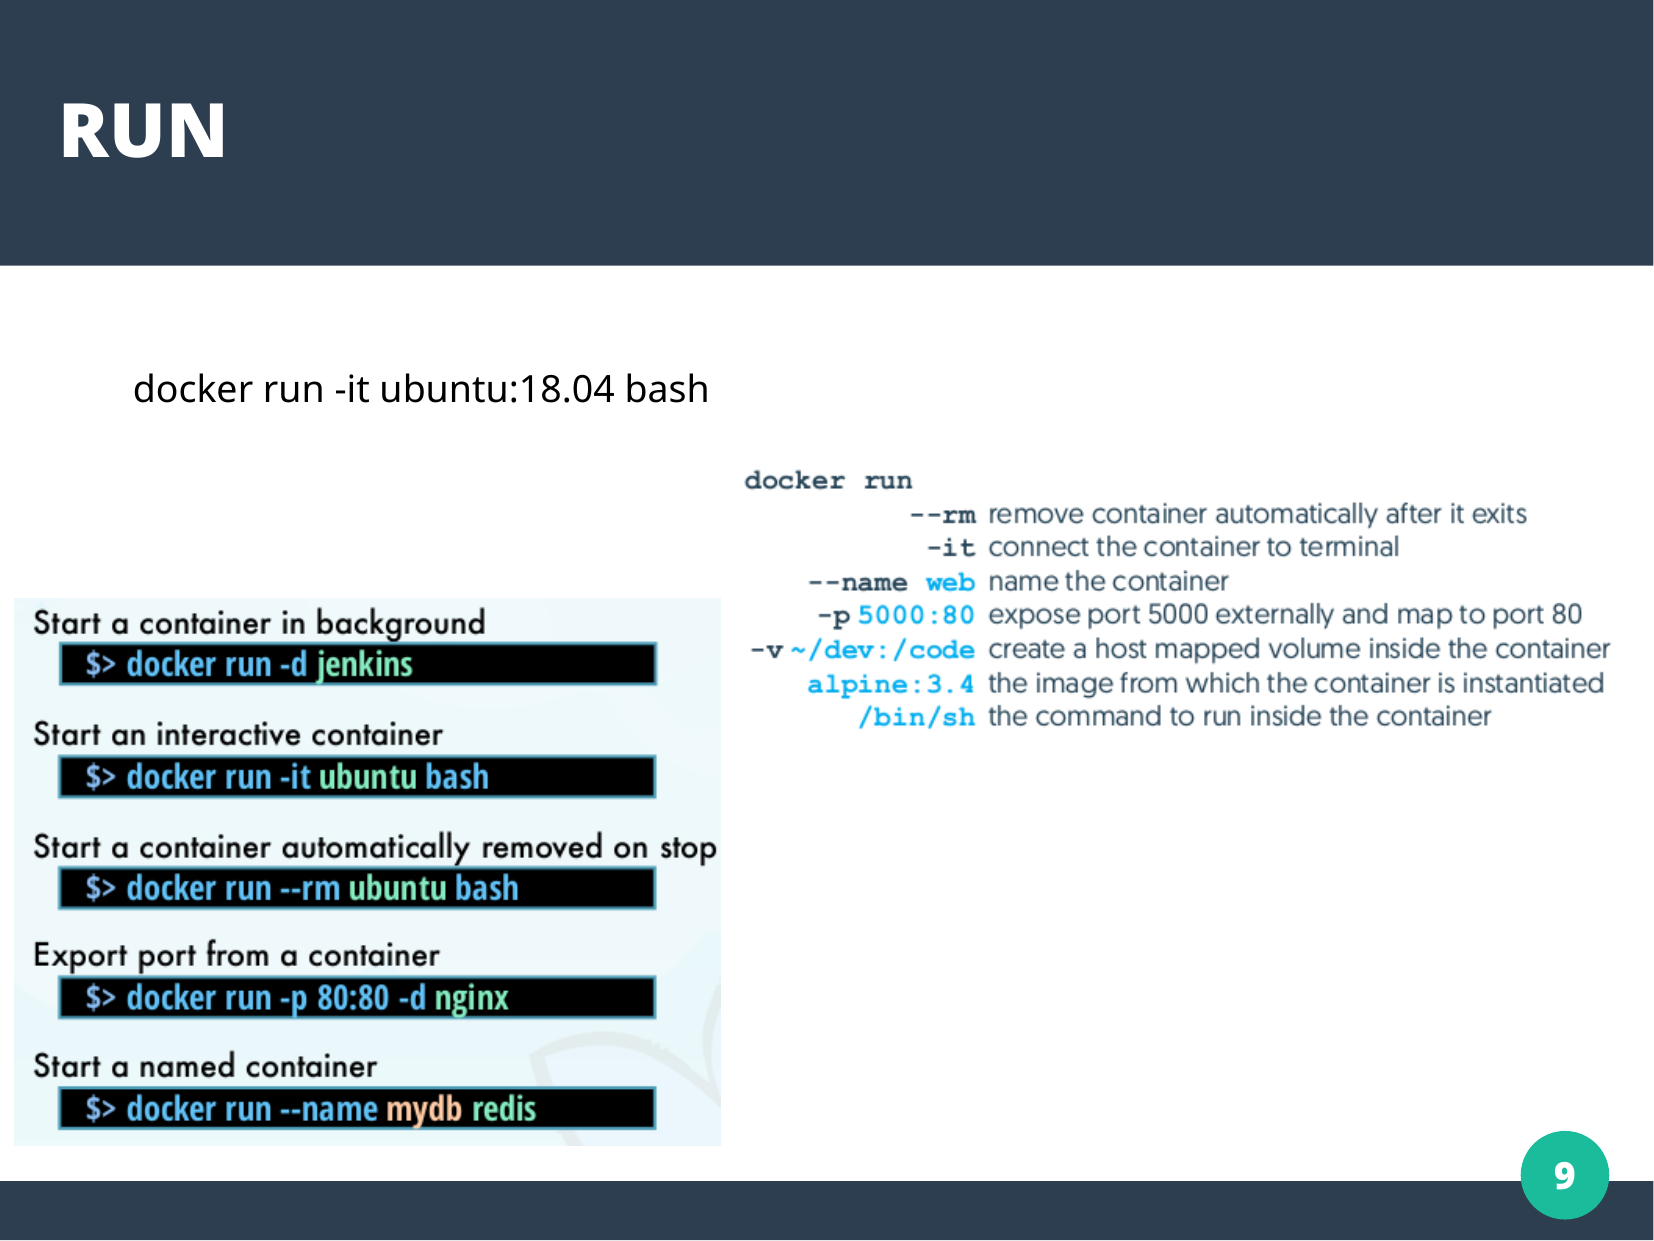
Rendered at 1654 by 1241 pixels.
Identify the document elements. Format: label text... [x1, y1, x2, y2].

picture [14, 598, 721, 1146]
picture [726, 448, 1630, 754]
title RUN [59, 49, 1595, 207]
text_box docker run -it ubuntu:18.04 bash [118, 355, 768, 414]
